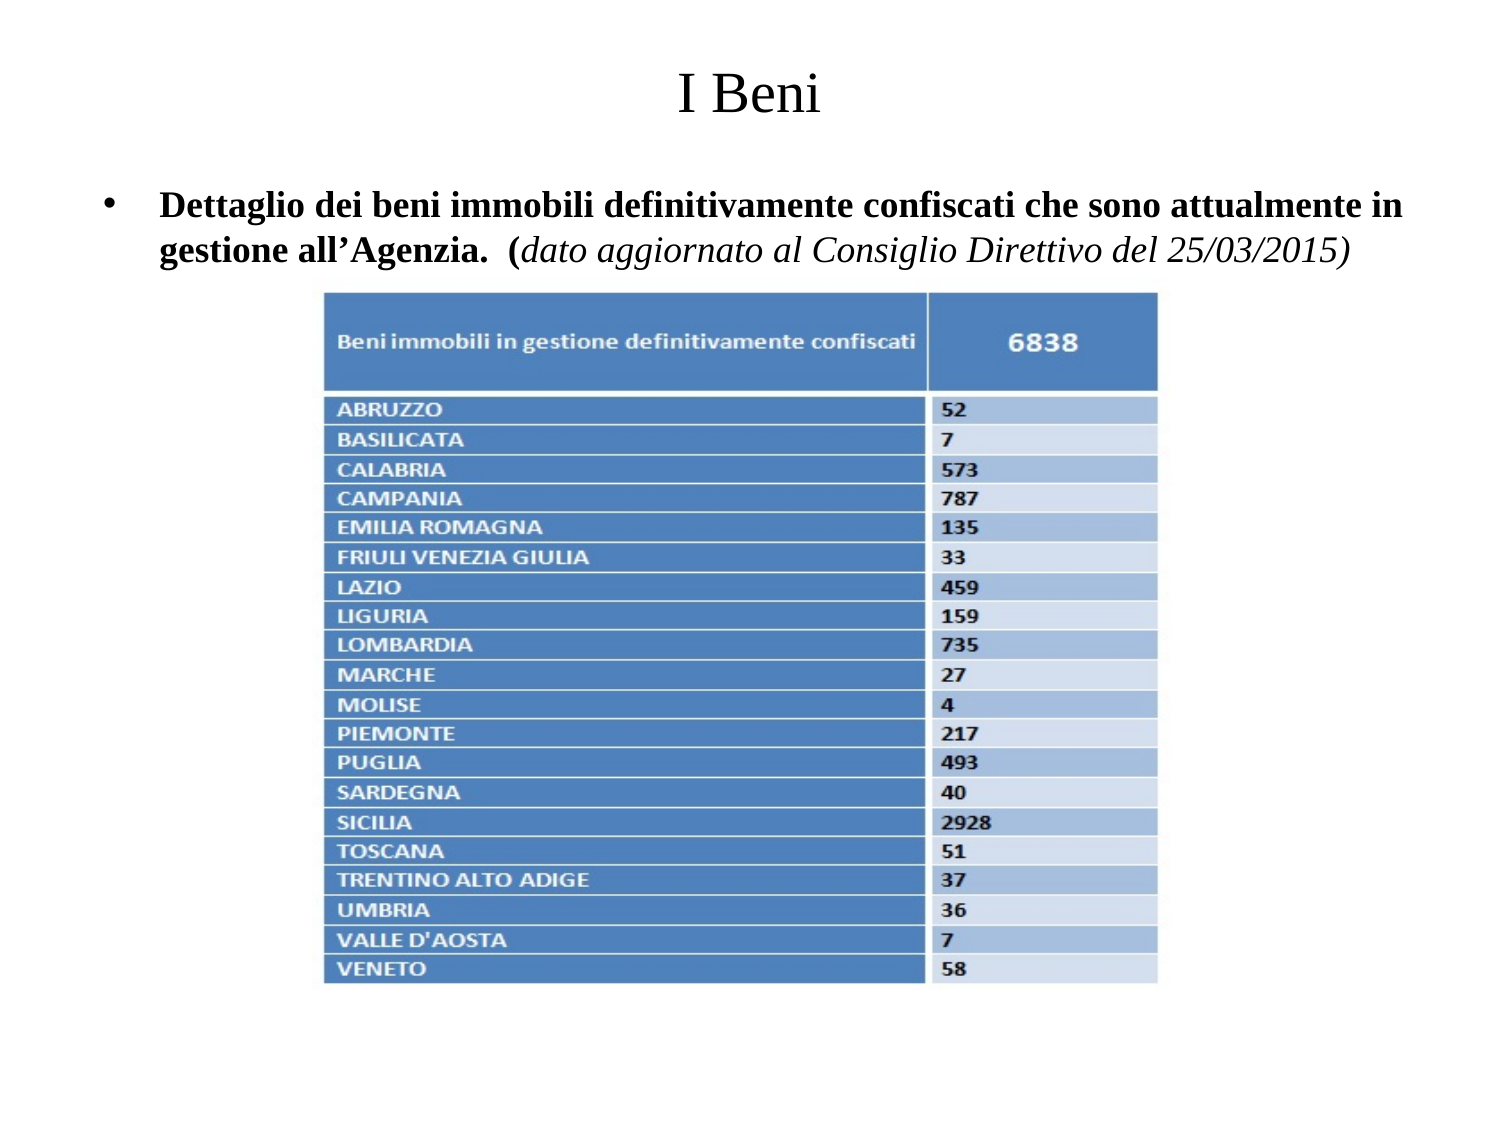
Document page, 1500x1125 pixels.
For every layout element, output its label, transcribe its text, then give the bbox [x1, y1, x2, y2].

list Dettaglio dei beni immobili definitivamente confiscati che sono attualmente in gestione all’Agenzia. (dato aggiornato al Consiglio Direttivo del 25/03/2015) [88, 172, 1425, 1005]
title I Beni [75, 45, 1426, 233]
picture [312, 278, 1176, 991]
